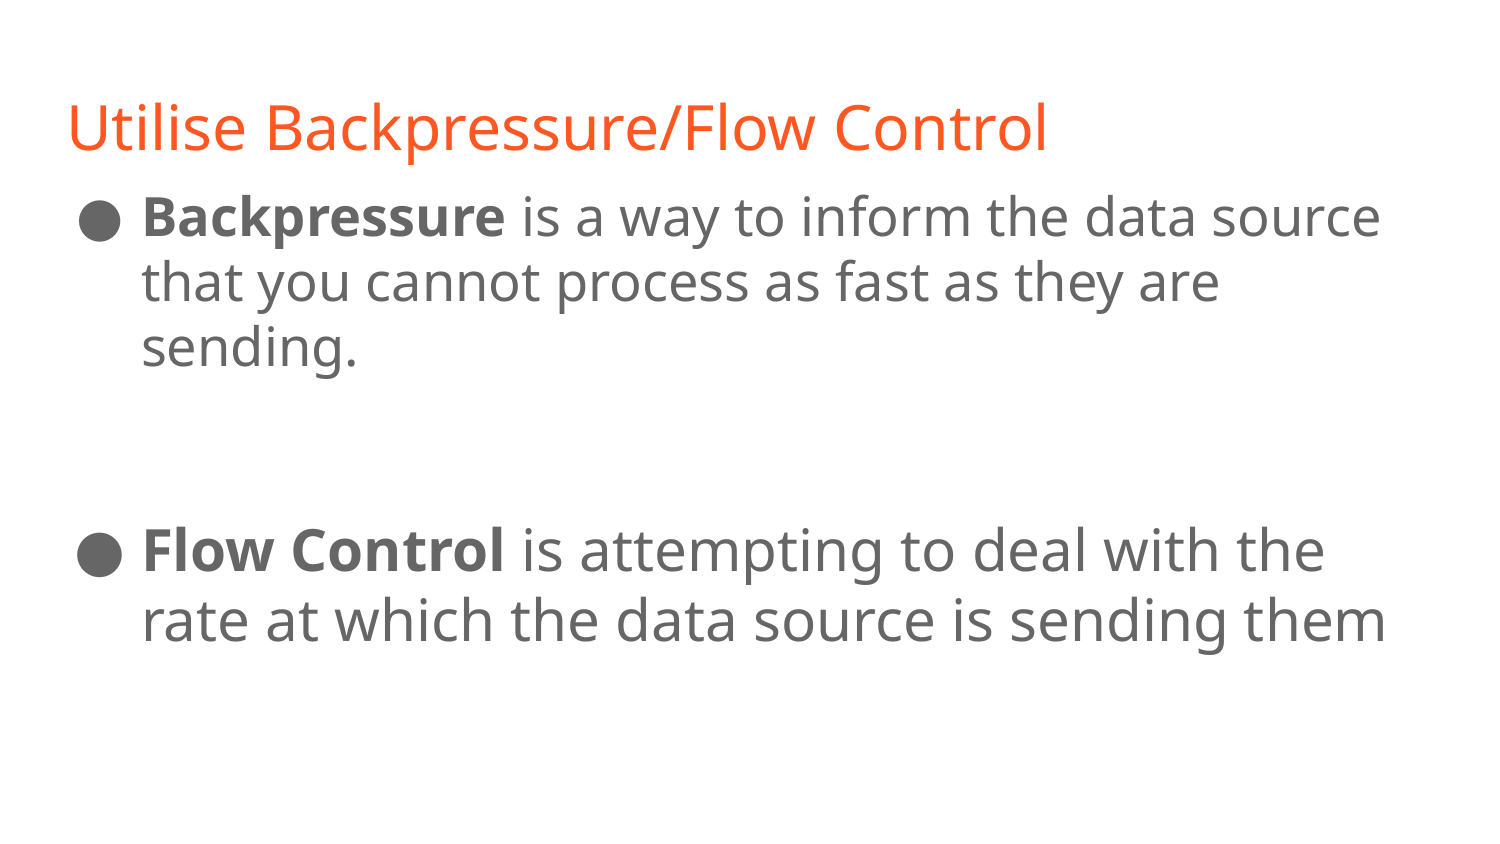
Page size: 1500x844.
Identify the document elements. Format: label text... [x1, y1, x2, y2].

list Backpressure is a way to inform the data source that you cannot process as fast as they are sending. Flow Control is attempting to deal with the rate at which the data source is sending them [51, 166, 1449, 750]
title Utilise Backpressure/Flow Control [51, 72, 1449, 166]
